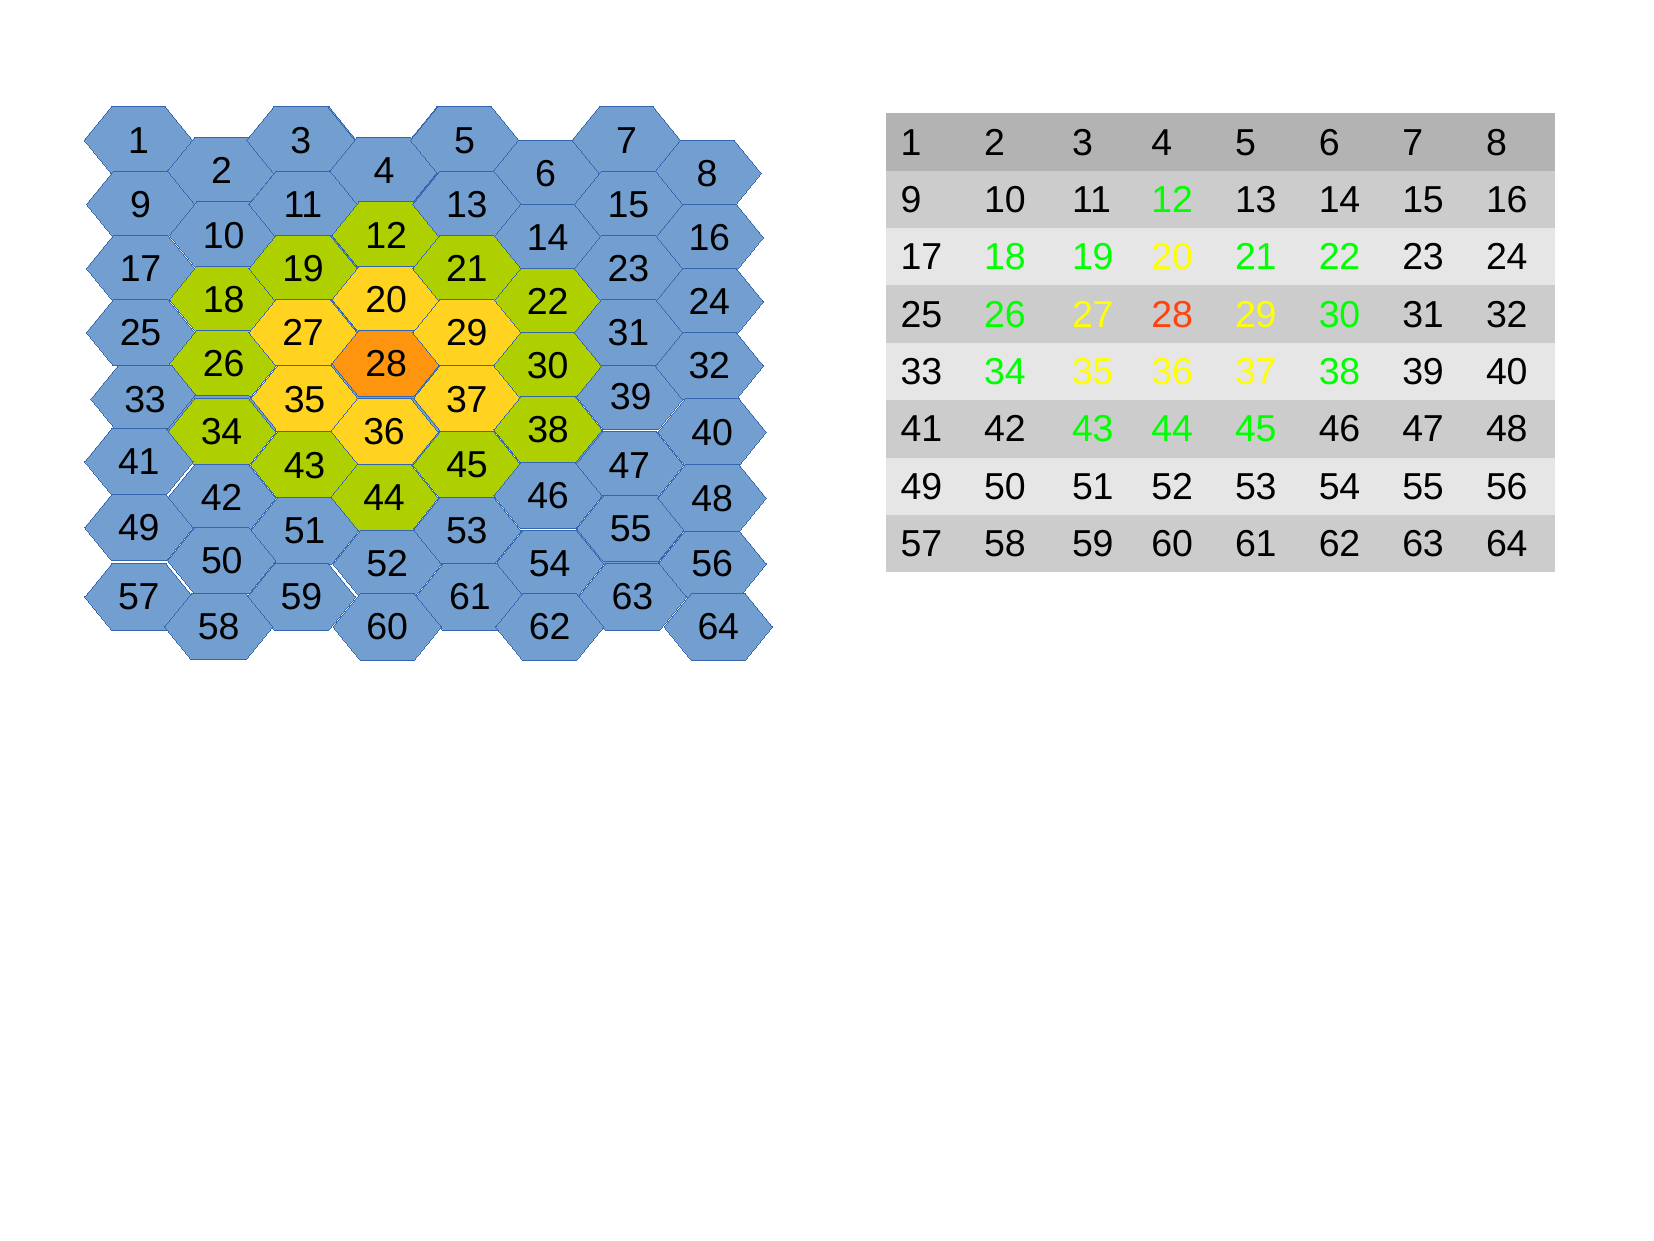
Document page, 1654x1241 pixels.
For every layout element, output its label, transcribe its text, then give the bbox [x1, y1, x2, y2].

table_cell 55 [1388, 458, 1471, 515]
table_cell 10 [969, 171, 1057, 228]
text_box 63 [579, 563, 687, 631]
text_box 62 [495, 593, 604, 661]
text_box 43 [250, 431, 358, 498]
table_cell 17 [886, 228, 969, 285]
text_box 34 [169, 398, 276, 465]
text_box 45 [412, 431, 520, 497]
text_box 58 [164, 593, 273, 660]
text_box 49 [84, 494, 194, 561]
table_cell 40 [1471, 343, 1555, 400]
text_box 26 [169, 330, 276, 396]
text_box 60 [333, 593, 442, 661]
text_box 54 [496, 530, 604, 595]
text_box 12 [331, 201, 438, 267]
text_box 20 [331, 266, 438, 331]
table_cell 58 [969, 515, 1057, 572]
table_cell 42 [969, 400, 1057, 458]
text_box [357, 396, 441, 431]
text_box 37 [413, 365, 520, 431]
text_box 47 [576, 431, 684, 495]
table_cell 15 [1388, 171, 1471, 228]
text_box 21 [412, 235, 521, 300]
table_cell 18 [969, 228, 1057, 285]
text_box 57 [84, 563, 191, 631]
table_cell 33 [886, 343, 969, 400]
text_box 15 [574, 171, 683, 236]
text_box 64 [664, 593, 773, 661]
table_cell 22 [1304, 228, 1388, 285]
text_box 61 [417, 563, 522, 631]
table_cell 35 [1057, 343, 1137, 400]
text_box 17 [86, 235, 194, 300]
table_cell 32 [1471, 285, 1555, 343]
table_cell 11 [1057, 171, 1137, 228]
text_box 27 [248, 299, 357, 366]
text_box 7 [572, 106, 681, 173]
table_cell 60 [1137, 515, 1220, 572]
table_cell 53 [1220, 458, 1304, 515]
text_box 28 [331, 330, 439, 397]
table_cell 62 [1304, 515, 1388, 572]
text_box 36 [330, 398, 439, 464]
text_box 8 [657, 140, 762, 204]
text_box 30 [494, 332, 600, 396]
table_cell 38 [1304, 343, 1388, 400]
table_cell 64 [1471, 515, 1555, 572]
text_box 56 [658, 531, 767, 597]
table_cell 28 [1137, 285, 1220, 343]
table_cell 23 [1388, 228, 1471, 285]
text_box 5 [410, 106, 519, 173]
text_box 2 [167, 137, 273, 203]
text_box 39 [576, 366, 683, 430]
text_box 35 [251, 365, 358, 432]
text_box [167, 395, 276, 430]
table_cell 16 [1471, 171, 1555, 228]
table_cell 46 [1304, 400, 1388, 458]
table_cell 44 [1137, 400, 1220, 458]
text_box 3 [246, 106, 355, 173]
table_header 1 [886, 113, 969, 171]
table_cell 54 [1304, 458, 1388, 515]
table_header 7 [1388, 113, 1471, 171]
text_box 18 [169, 266, 274, 331]
table_cell 45 [1220, 400, 1304, 458]
table_cell 12 [1137, 171, 1220, 228]
text_box 29 [412, 299, 521, 365]
text_box 53 [413, 497, 522, 563]
text_box 33 [90, 365, 196, 428]
table_header 2 [969, 113, 1057, 171]
table_cell 47 [1388, 400, 1471, 458]
table_cell 25 [886, 285, 969, 343]
table_cell 21 [1220, 228, 1304, 285]
text_box 38 [493, 396, 603, 462]
text_box 10 [169, 201, 274, 267]
text_box 22 [495, 268, 600, 332]
text_box 52 [333, 530, 442, 595]
text_box 51 [251, 497, 359, 565]
text_box 44 [330, 464, 439, 530]
table_cell 59 [1057, 515, 1137, 572]
table_cell 36 [1137, 343, 1220, 400]
table_cell 19 [1057, 228, 1137, 285]
table_cell 49 [886, 458, 969, 515]
text_box 50 [167, 527, 276, 594]
text_box 59 [248, 563, 356, 631]
text_box 1 [84, 106, 192, 174]
table_cell 41 [886, 400, 969, 458]
text_box 41 [84, 428, 194, 494]
text_box 16 [658, 204, 764, 269]
table_header 3 [1057, 113, 1137, 171]
text_box 19 [248, 235, 357, 300]
text_box 55 [576, 495, 683, 562]
text_box 25 [86, 299, 195, 366]
table_cell 63 [1388, 515, 1471, 572]
text_box 24 [657, 268, 764, 333]
table_cell 61 [1220, 515, 1304, 572]
table_header 8 [1471, 113, 1555, 171]
table_cell 37 [1220, 343, 1304, 400]
table_cell 27 [1057, 285, 1137, 343]
text_box 9 [86, 171, 194, 236]
table_cell 50 [969, 458, 1057, 515]
table_cell 52 [1137, 458, 1220, 515]
table_cell 20 [1137, 228, 1220, 285]
text_box 46 [493, 462, 603, 529]
table_cell 24 [1471, 228, 1555, 285]
text_box 42 [169, 464, 276, 528]
table_header 5 [1220, 113, 1304, 171]
table_cell 13 [1220, 171, 1304, 228]
table_cell 30 [1304, 285, 1388, 343]
table_cell 29 [1220, 285, 1304, 343]
table_cell 34 [969, 343, 1057, 400]
text_box 14 [495, 204, 599, 268]
text_box 40 [658, 398, 767, 465]
text_box 13 [412, 171, 521, 236]
text_box 31 [574, 299, 683, 366]
table_cell 9 [886, 171, 969, 228]
table_cell 43 [1057, 400, 1137, 458]
table_cell 31 [1388, 285, 1471, 343]
text_box 6 [493, 140, 598, 204]
table_cell 39 [1388, 343, 1471, 400]
table_cell 48 [1471, 400, 1555, 458]
table_cell 57 [886, 515, 969, 572]
table_cell 56 [1471, 458, 1555, 515]
text_box 11 [248, 171, 357, 236]
table_header 6 [1304, 113, 1388, 171]
table_header 4 [1137, 113, 1220, 171]
table_cell 26 [969, 285, 1057, 343]
table_cell 51 [1057, 458, 1137, 515]
text_box 23 [574, 235, 683, 300]
text_box 32 [655, 332, 764, 400]
text_box 48 [657, 464, 767, 532]
text_box 4 [329, 137, 437, 203]
table_cell 14 [1304, 171, 1388, 228]
